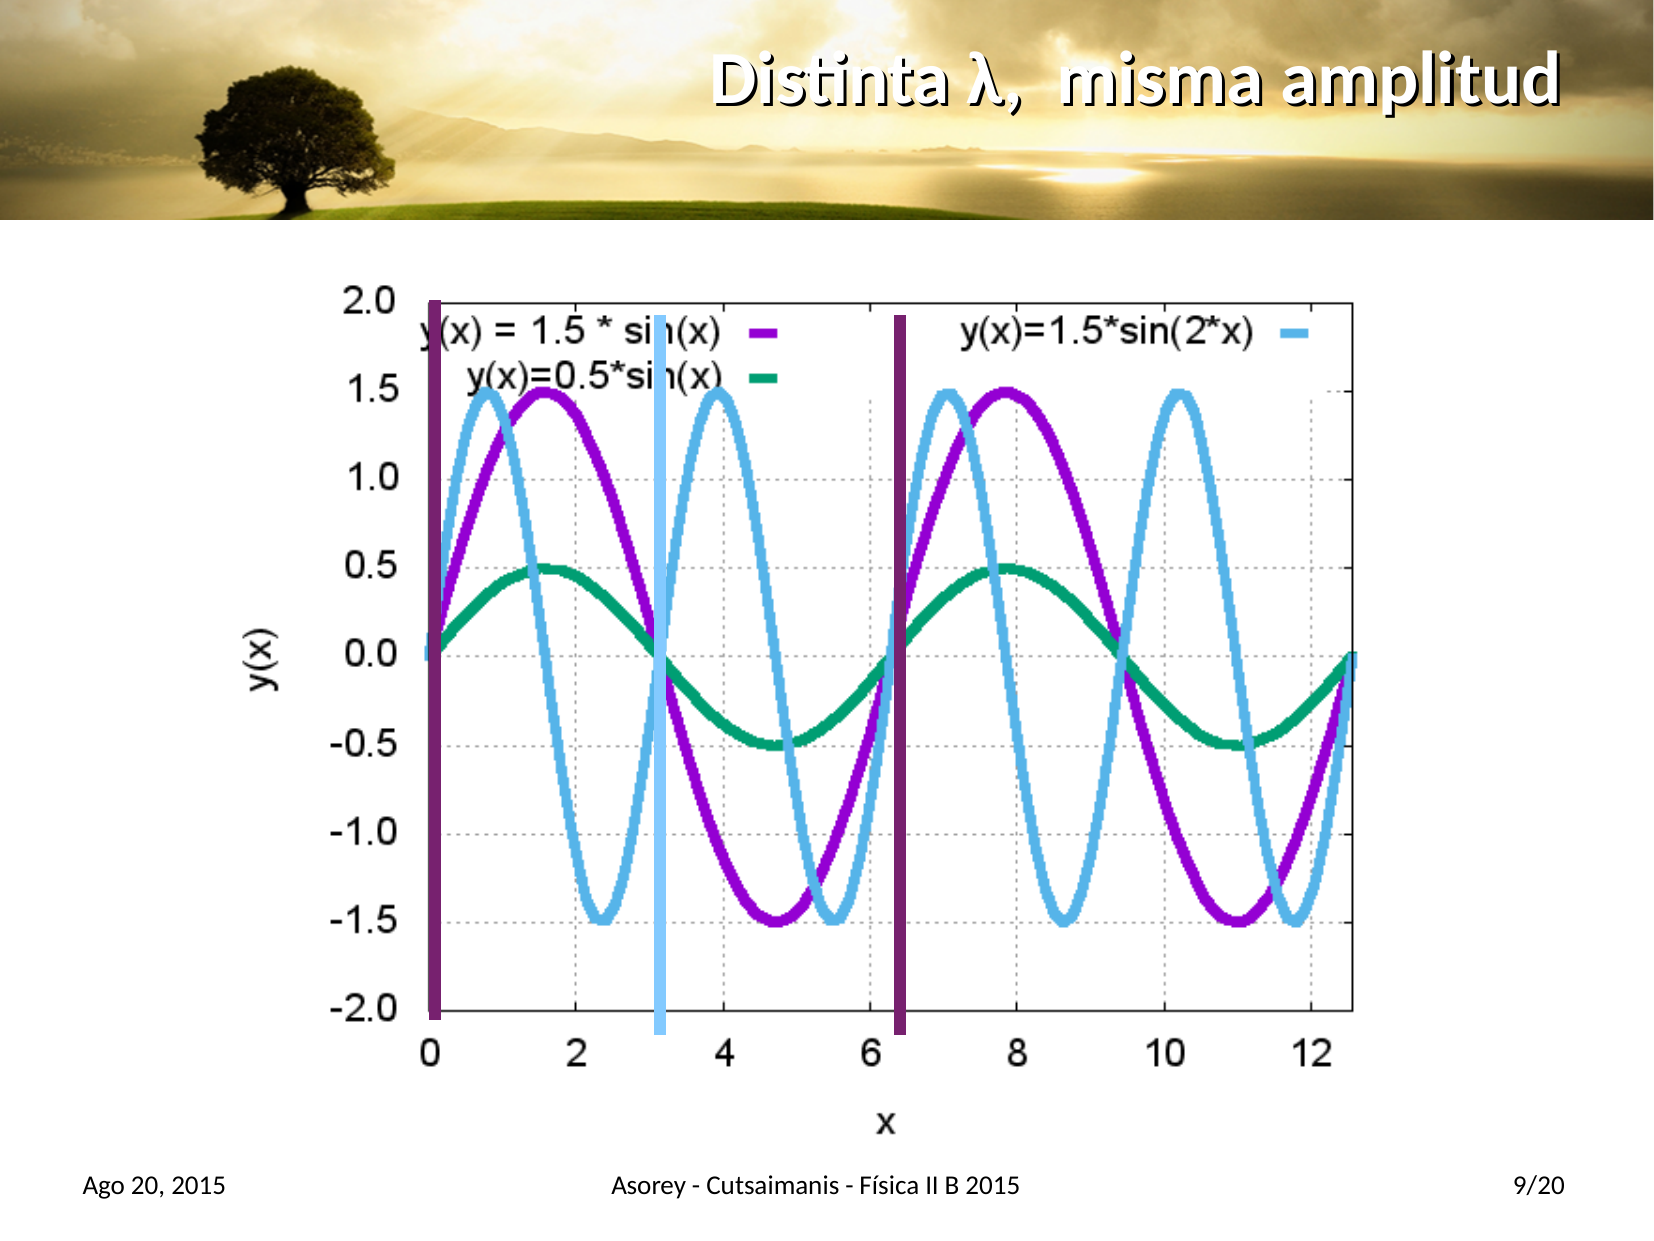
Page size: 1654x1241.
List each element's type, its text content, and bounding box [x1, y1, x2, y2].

picture [226, 254, 1427, 1156]
picture [0, 0, 1654, 220]
title Distinta λ, misma amplitud [75, 19, 1564, 151]
